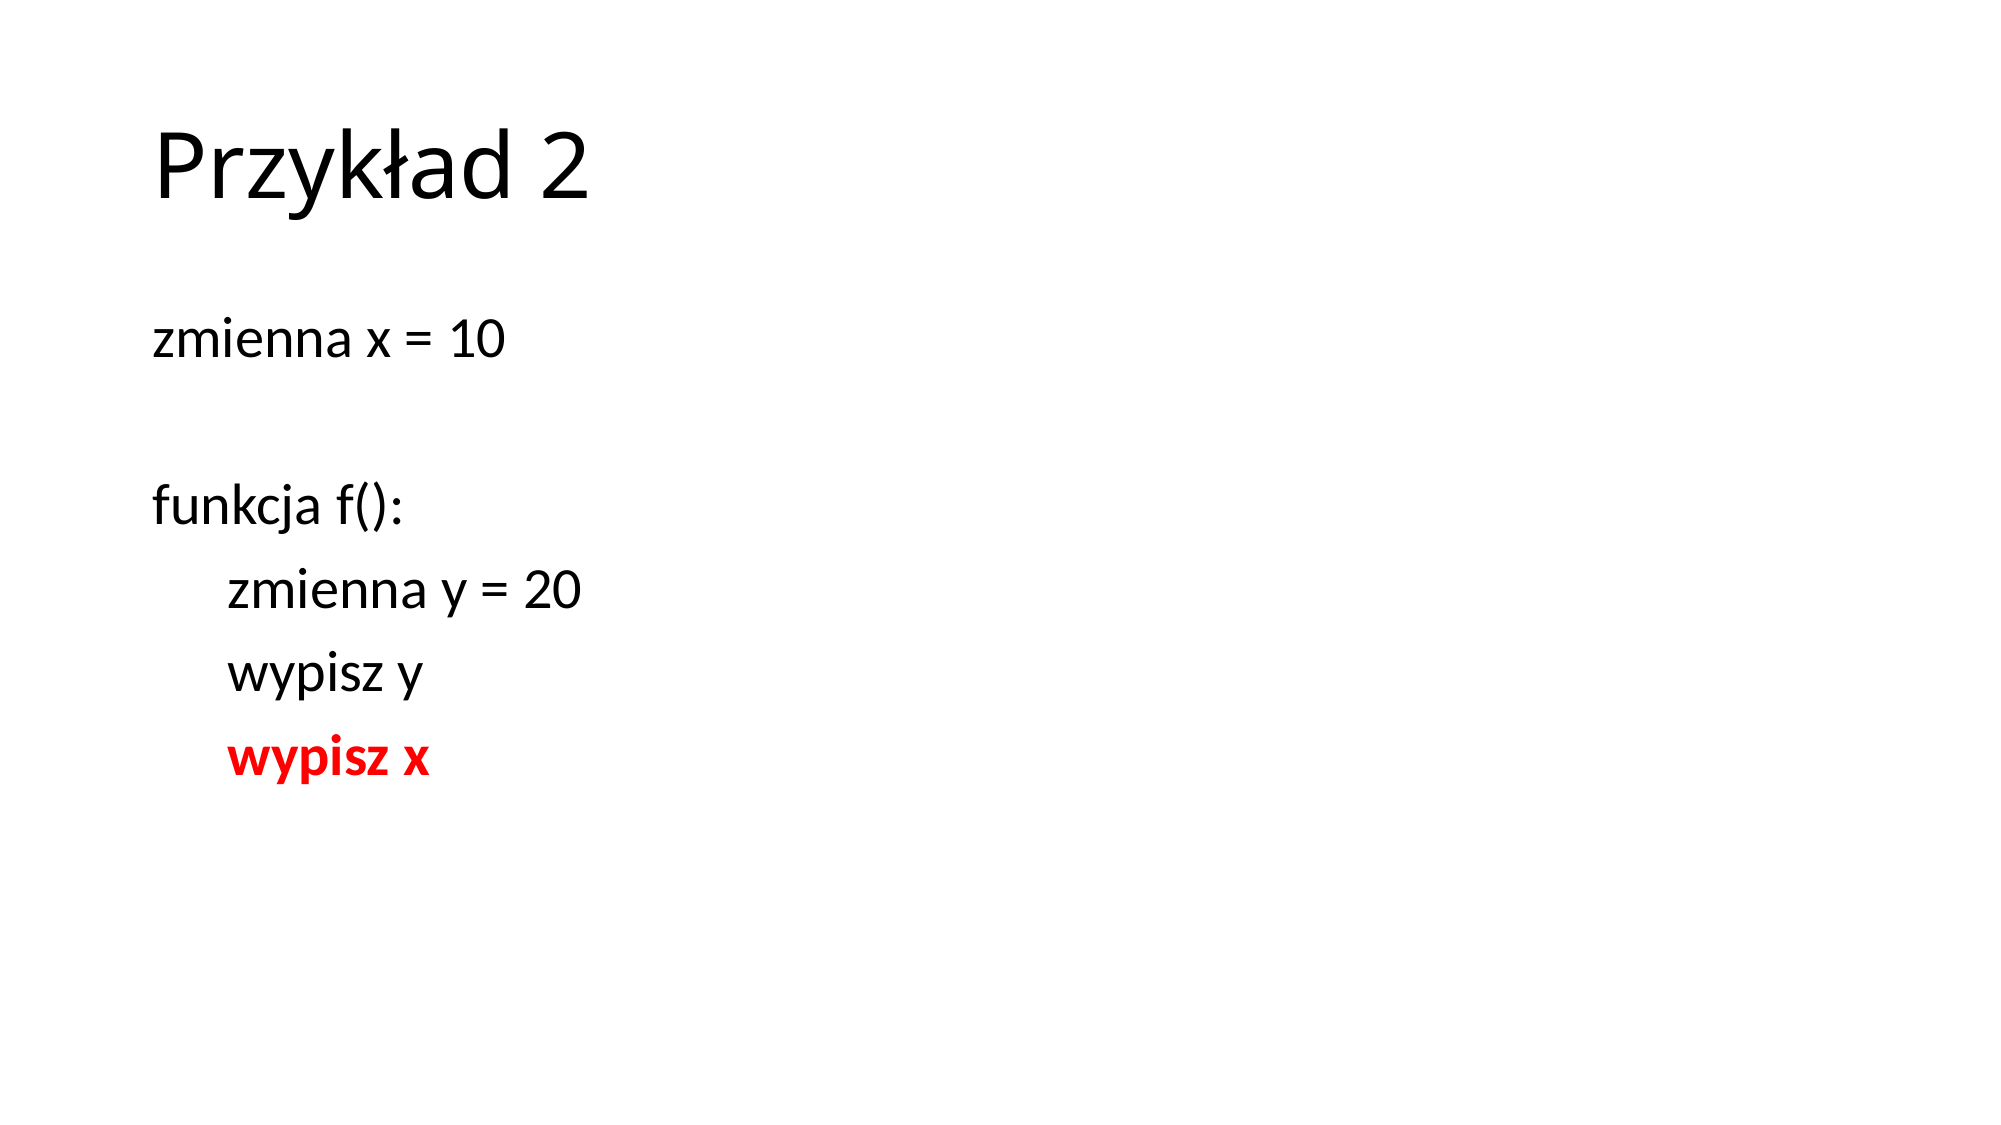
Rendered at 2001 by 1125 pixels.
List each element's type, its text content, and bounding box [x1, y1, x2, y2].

title Przykład 2 [137, 59, 1863, 278]
list zmienna x = 10 funkcja f(): zmienna y = 20 wypisz y wypisz x [137, 299, 1863, 1014]
